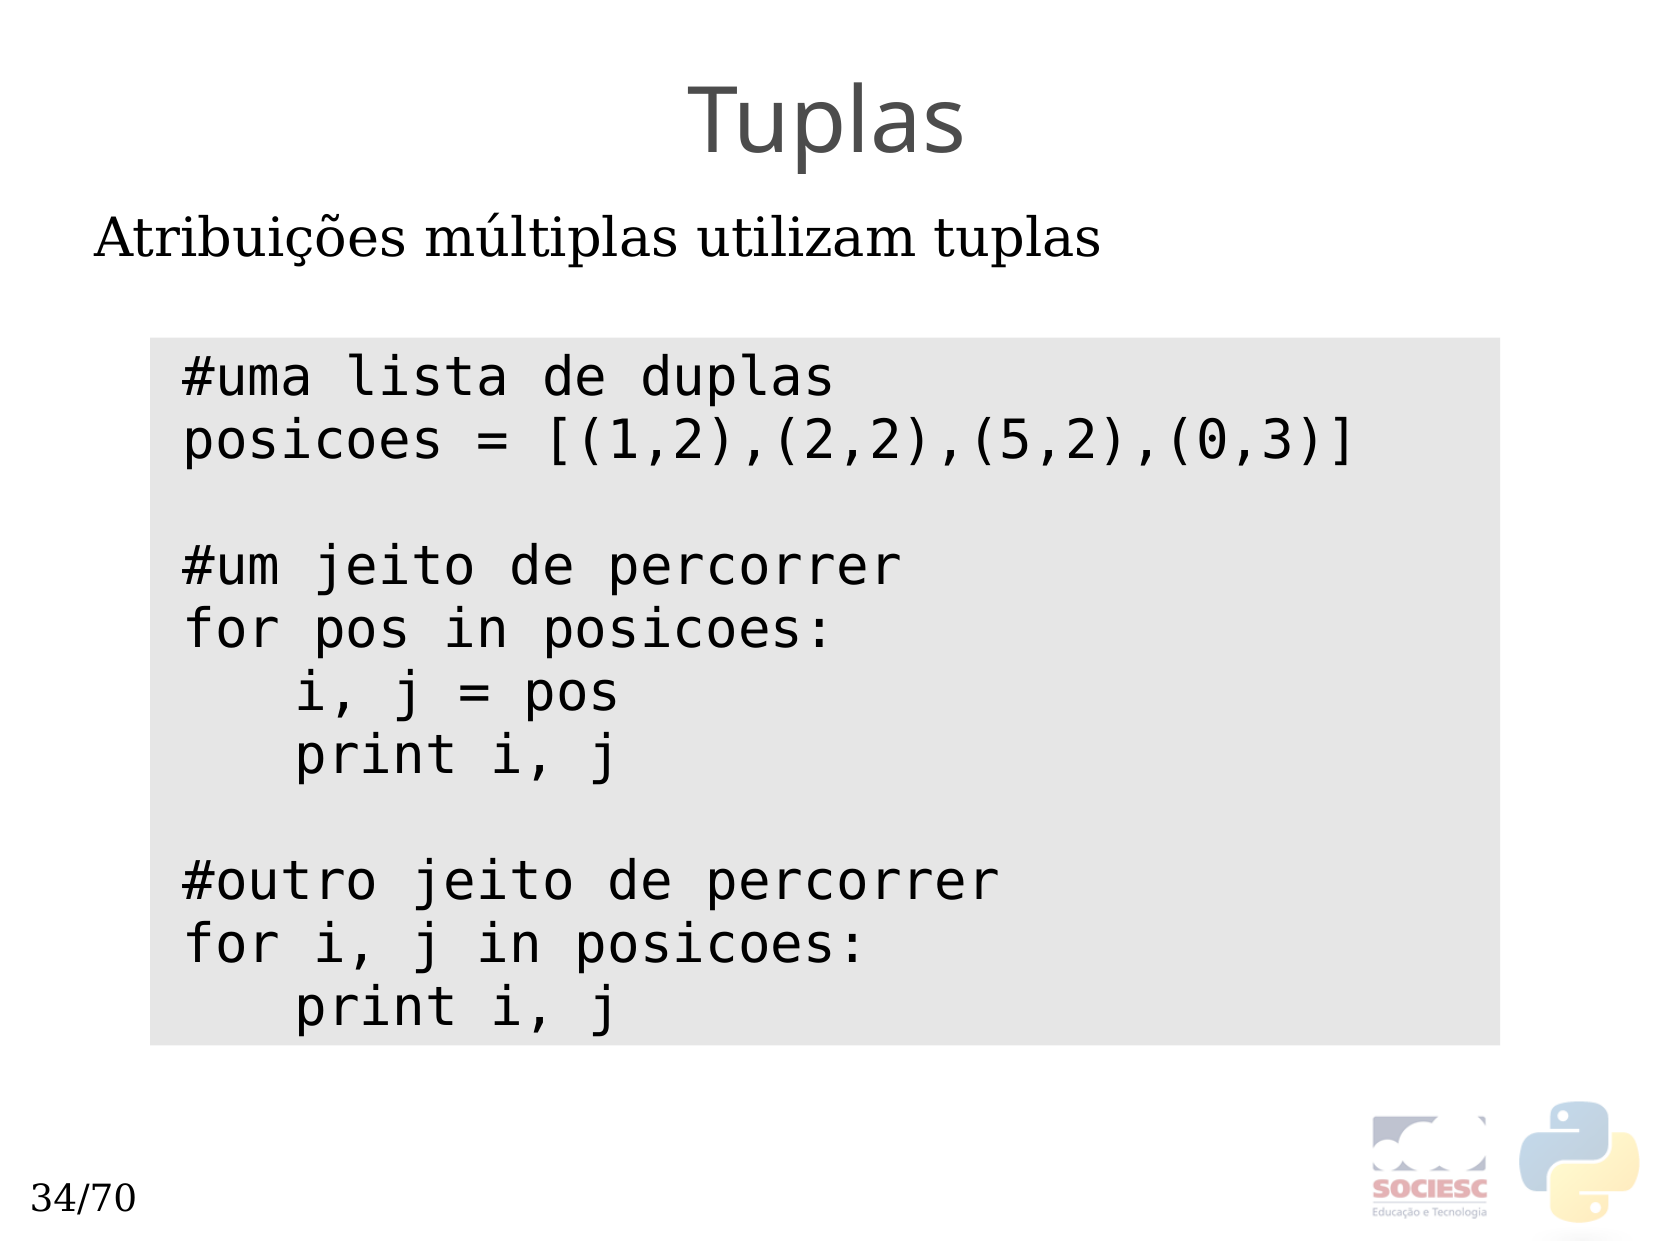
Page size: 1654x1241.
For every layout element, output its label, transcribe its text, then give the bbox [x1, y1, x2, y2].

title Tuplas [82, 13, 1571, 222]
list Atribuições múltiplas utilizam tuplas [76, 206, 1565, 1026]
picture [1340, 1084, 1654, 1241]
text_box #uma lista de duplas posicoes = [(1,2),(2,2),(5,2),(0,3)] #um jeito de percorrer for pos in posicoes: i, j = pos print i, j #outro jeito de percorrer for i, j in posicoes: print i, j [150, 337, 1501, 1046]
